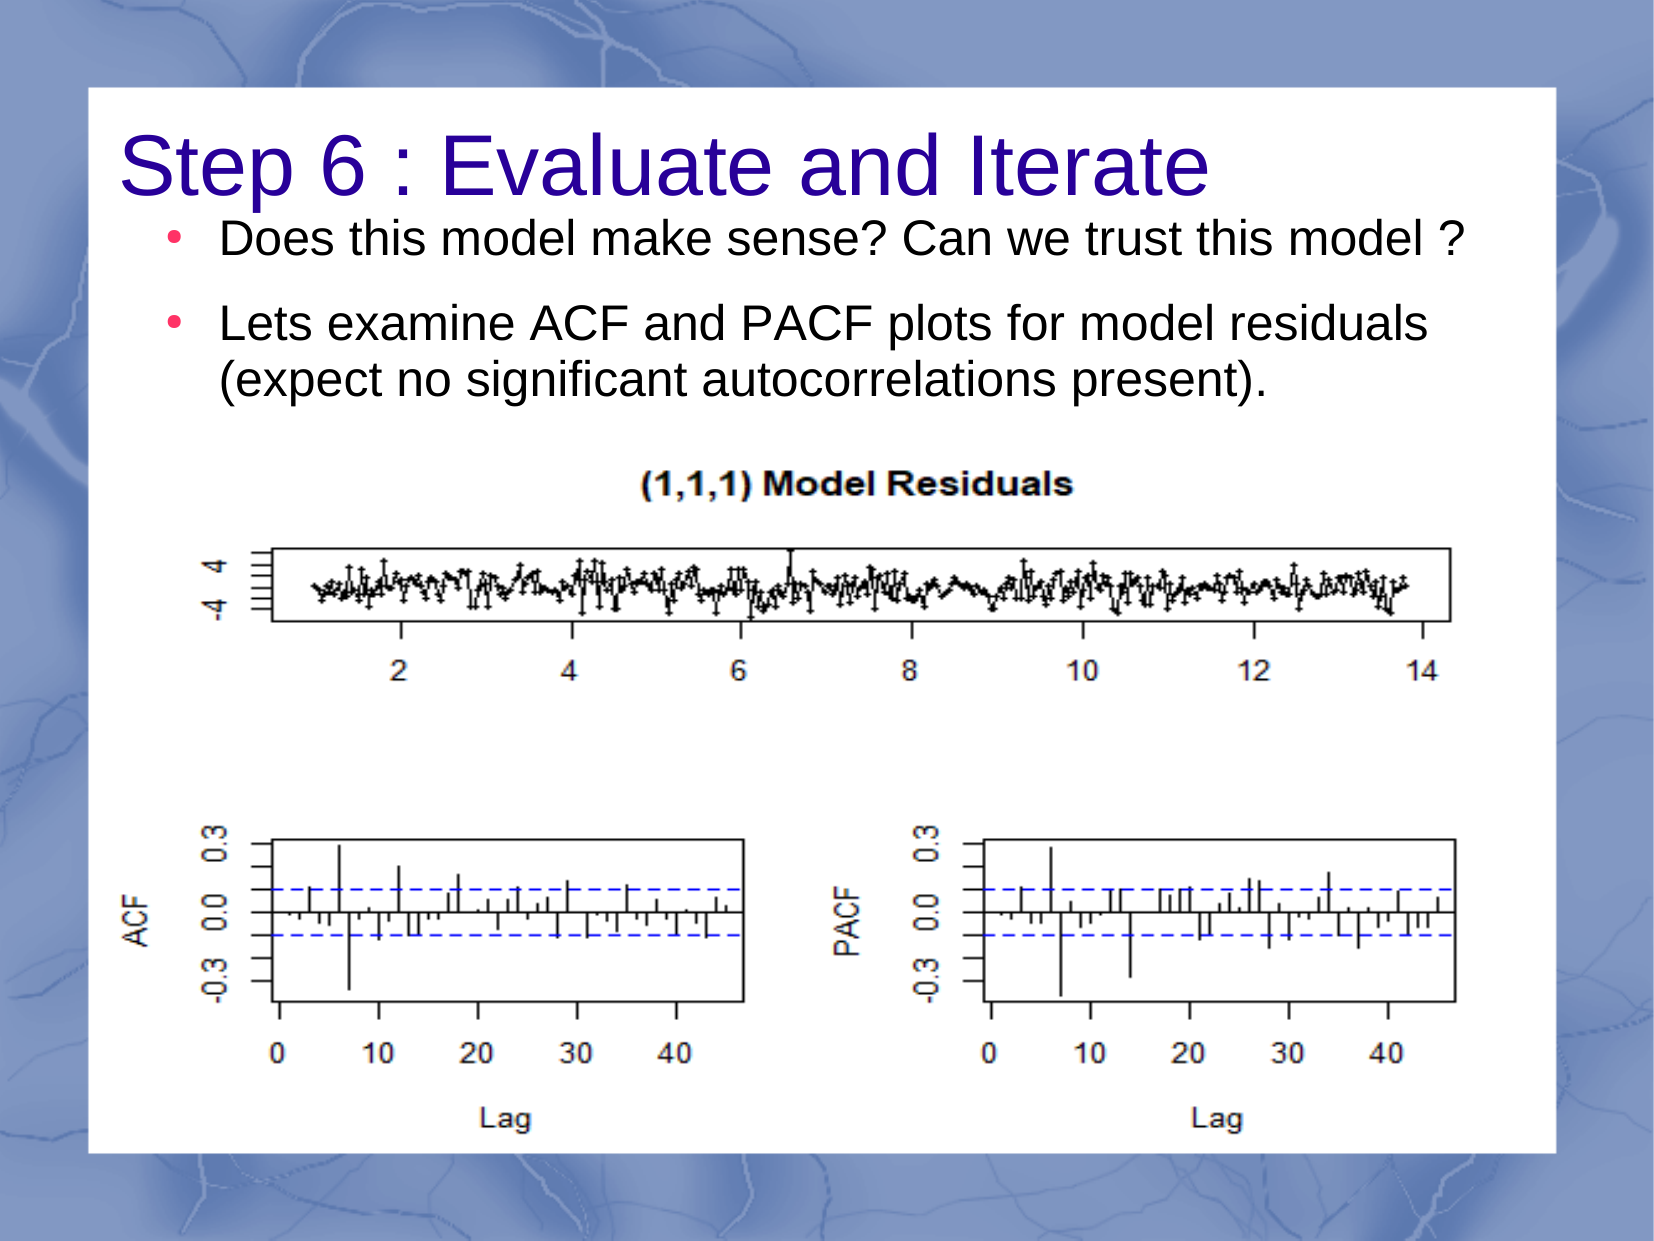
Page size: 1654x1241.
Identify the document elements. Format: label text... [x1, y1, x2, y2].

picture [0, 0, 1654, 1241]
title Step 6 : Evaluate and Iterate [118, 90, 1536, 241]
list Does this model make sense? Can we trust this model ? Lets examine ACF and PACF plots for model residuals (expect no significant autocorrelations present). [147, 210, 1506, 1153]
